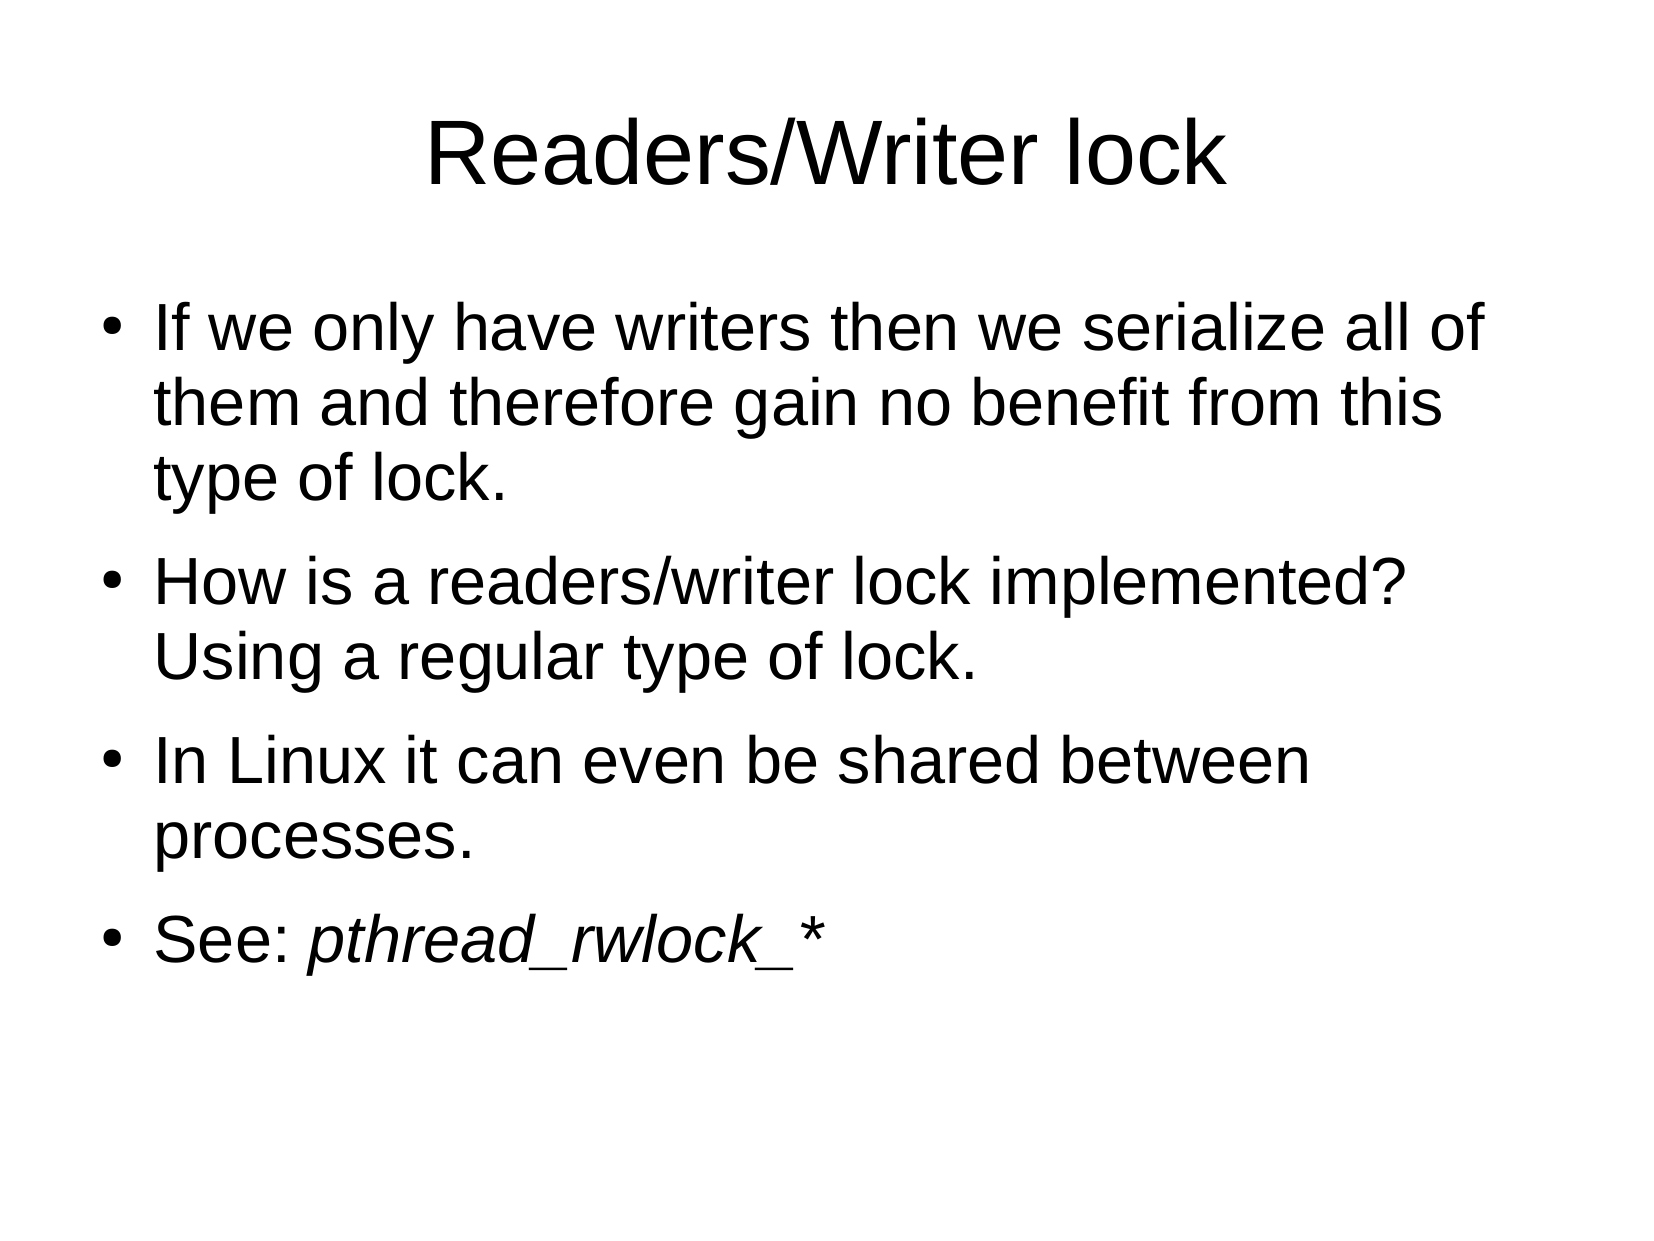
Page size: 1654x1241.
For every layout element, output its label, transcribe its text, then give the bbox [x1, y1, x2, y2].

list If we only have writers then we serialize all of them and therefore gain no benefit from this type of lock. How is a readers/writer lock implemented? Using a regular type of lock. In Linux it can even be shared between processes. See: pthread_rwlock_* [82, 290, 1571, 1109]
title Readers/Writer lock [82, 49, 1571, 257]
